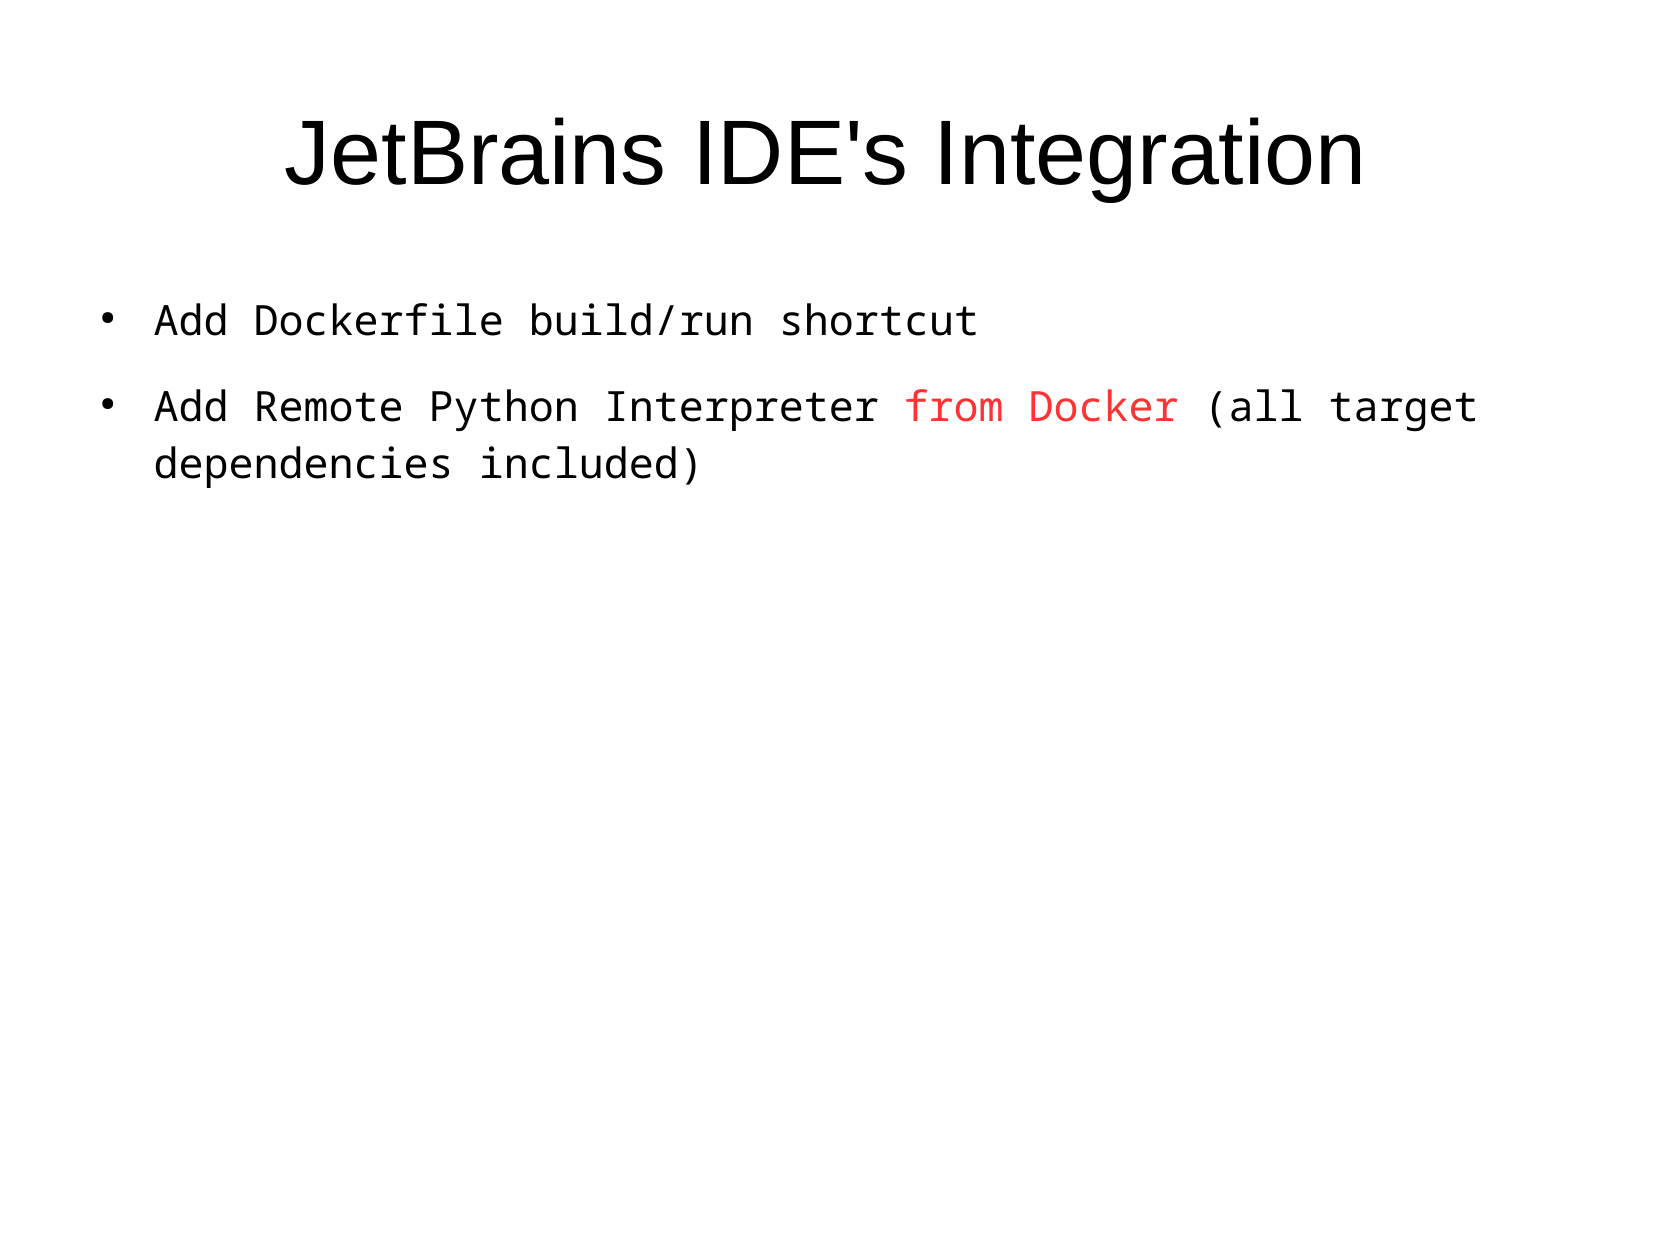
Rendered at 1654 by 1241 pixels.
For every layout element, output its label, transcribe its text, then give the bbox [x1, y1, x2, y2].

title JetBrains IDE's Integration [82, 49, 1571, 257]
list Add Dockerfile build/run shortcut Add Remote Python Interpreter from Docker (all target dependencies included) [82, 290, 1571, 1010]
